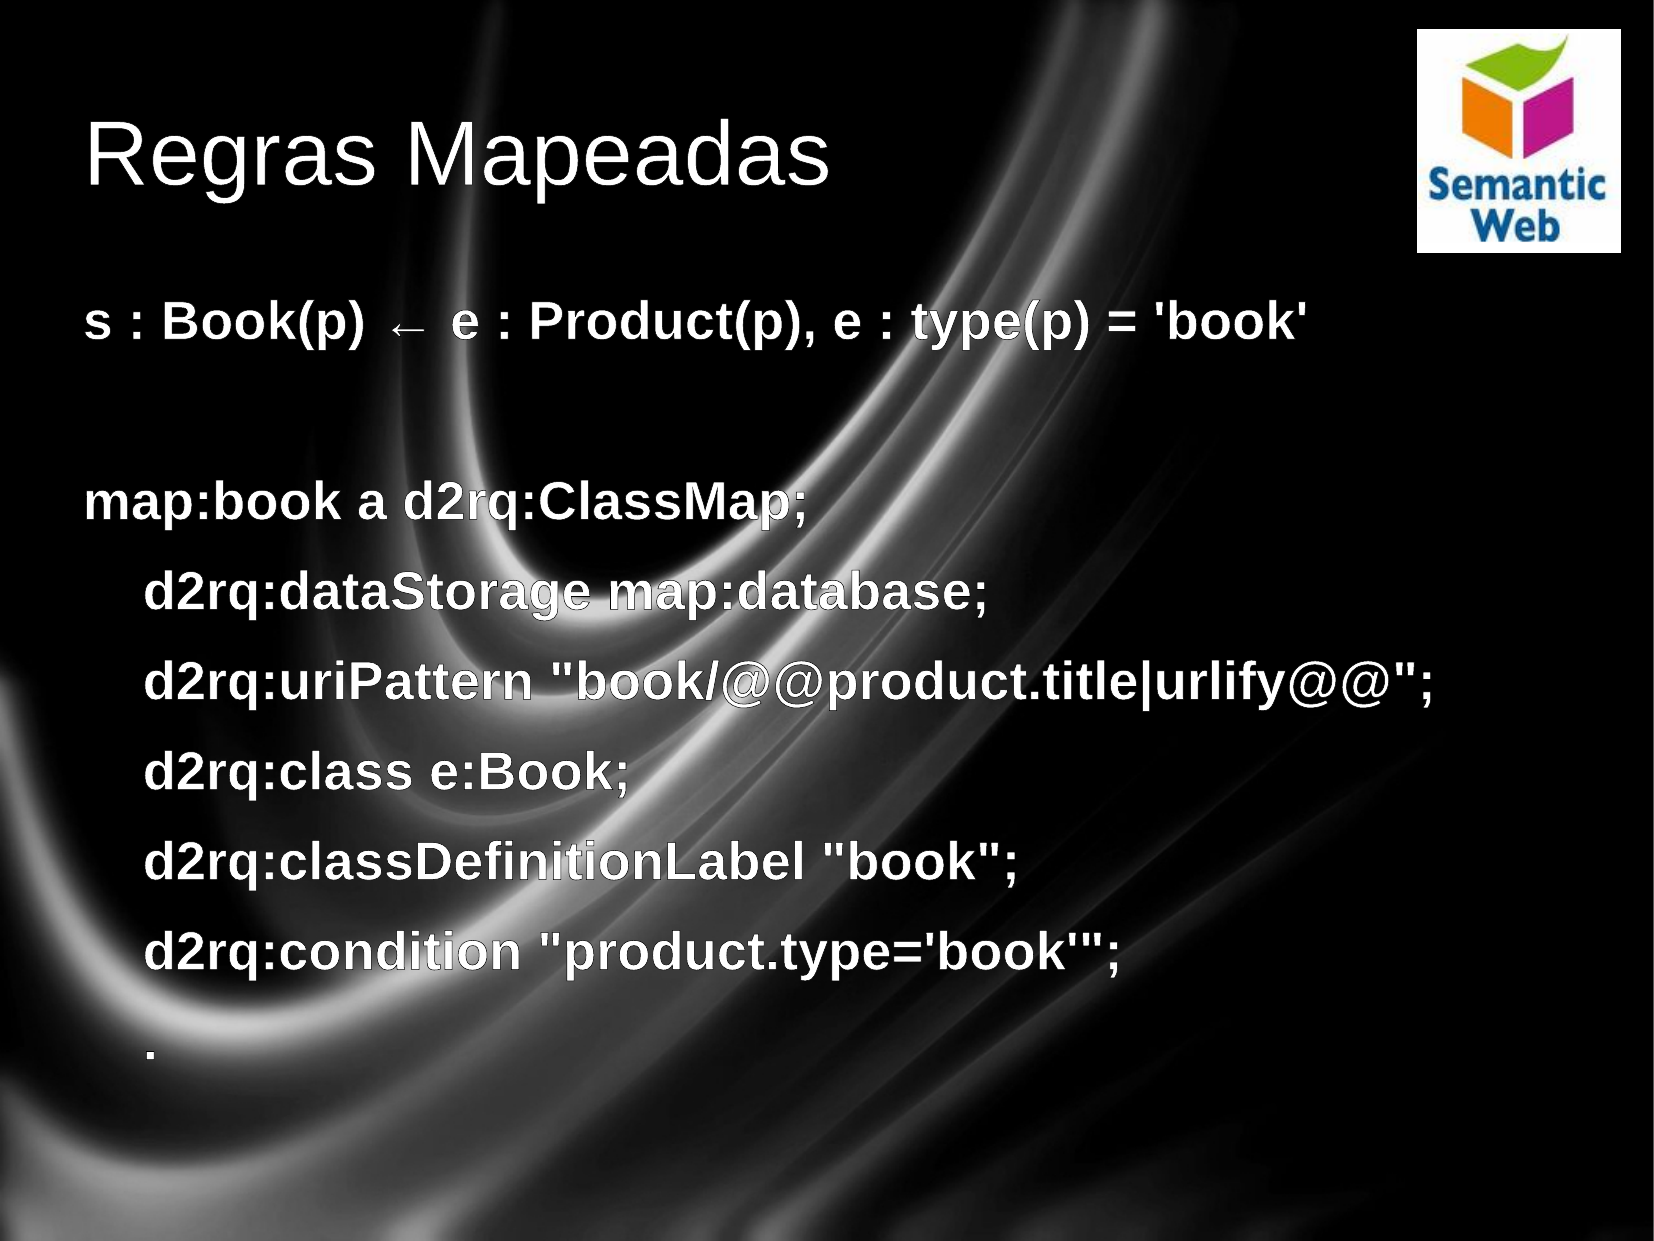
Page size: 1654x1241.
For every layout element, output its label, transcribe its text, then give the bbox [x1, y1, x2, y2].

picture [0, 0, 1654, 1241]
list s : Book(p) ← e : Product(p), e : type(p) = 'book' map:book a d2rq:ClassMap; d2rq:dataStorage map:database; d2rq:uriPattern "book/@@product.title|urlify@@"; d2rq:class e:Book; d2rq:classDefinitionLabel "book"; d2rq:condition "product.type='book'"; . [82, 290, 1571, 1109]
title Regras Mapeadas [82, 49, 1359, 257]
